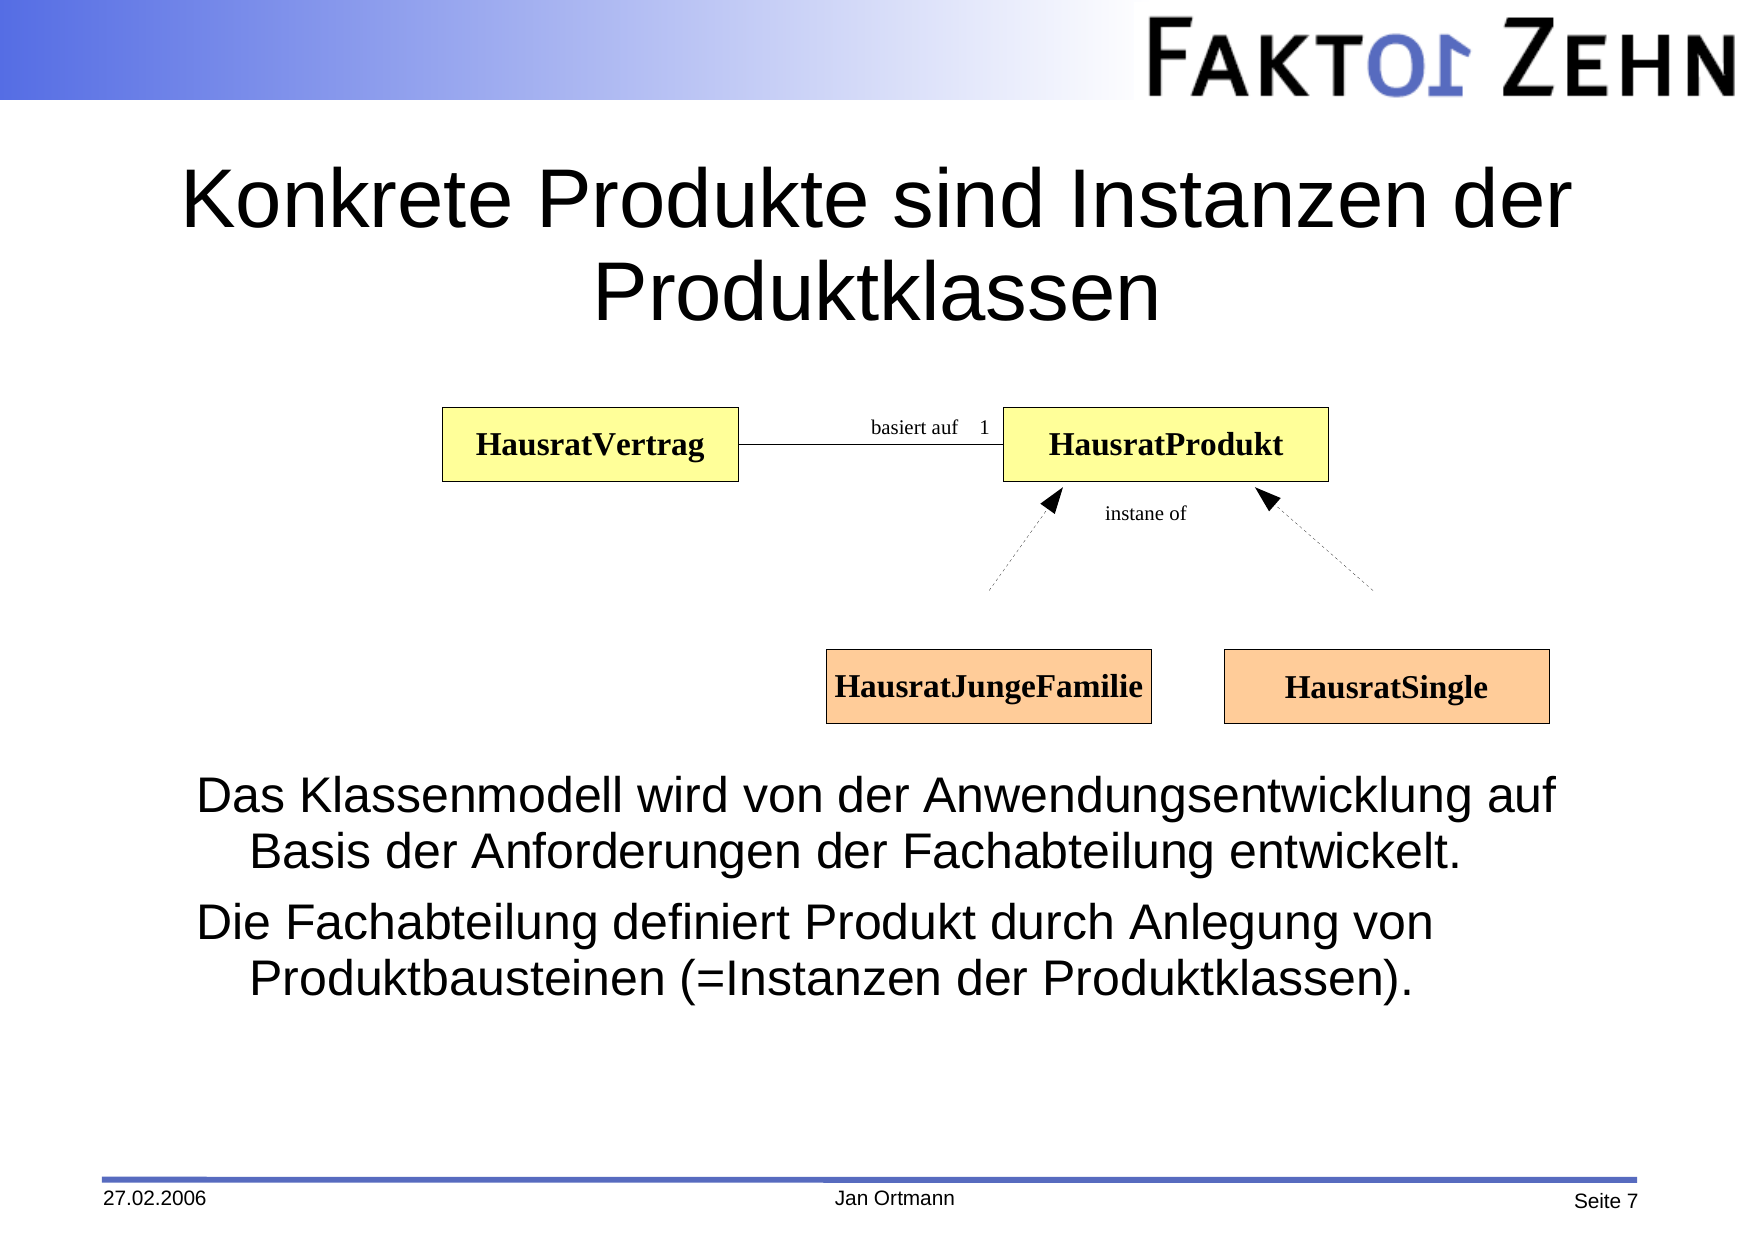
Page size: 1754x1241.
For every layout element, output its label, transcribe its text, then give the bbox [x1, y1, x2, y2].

picture [1133, 2, 1749, 105]
text_box HausratProdukt [1003, 407, 1329, 482]
list Das Klassenmodell wird von der Anwendungsentwicklung auf Basis der Anforderungen der Fachabteilung entwickelt. Die Fachabteilung definiert Produkt durch Anlegung von Produktbausteinen (=Instanzen der Produktklassen). [179, 767, 1576, 1078]
text_box basiert auf 1 [871, 416, 992, 440]
text_box HausratVertrag [442, 407, 739, 482]
text_box HausratJungeFamilie [826, 649, 1152, 724]
text_box instane of [1105, 501, 1226, 526]
text_box HausratSingle [1224, 649, 1550, 724]
title Konkrete Produkte sind Instanzen der Produktklassen [179, 142, 1576, 349]
